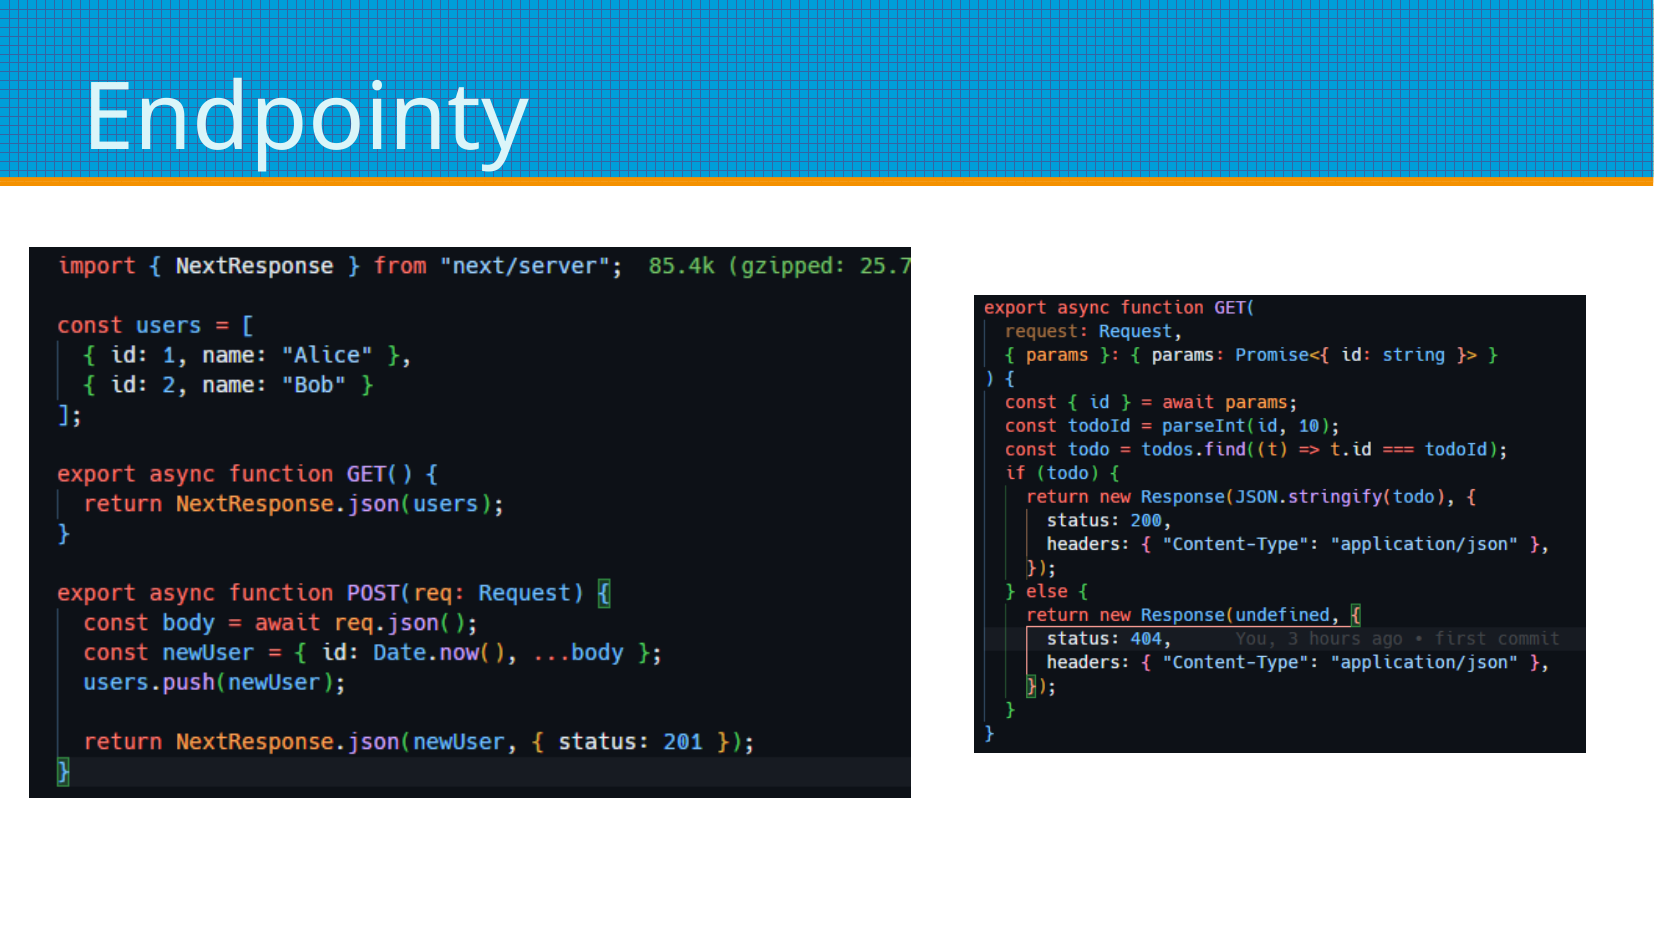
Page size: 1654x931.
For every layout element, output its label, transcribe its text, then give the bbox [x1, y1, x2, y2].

title Endpointy [82, 14, 1571, 178]
picture [974, 295, 1586, 753]
picture [29, 247, 911, 798]
